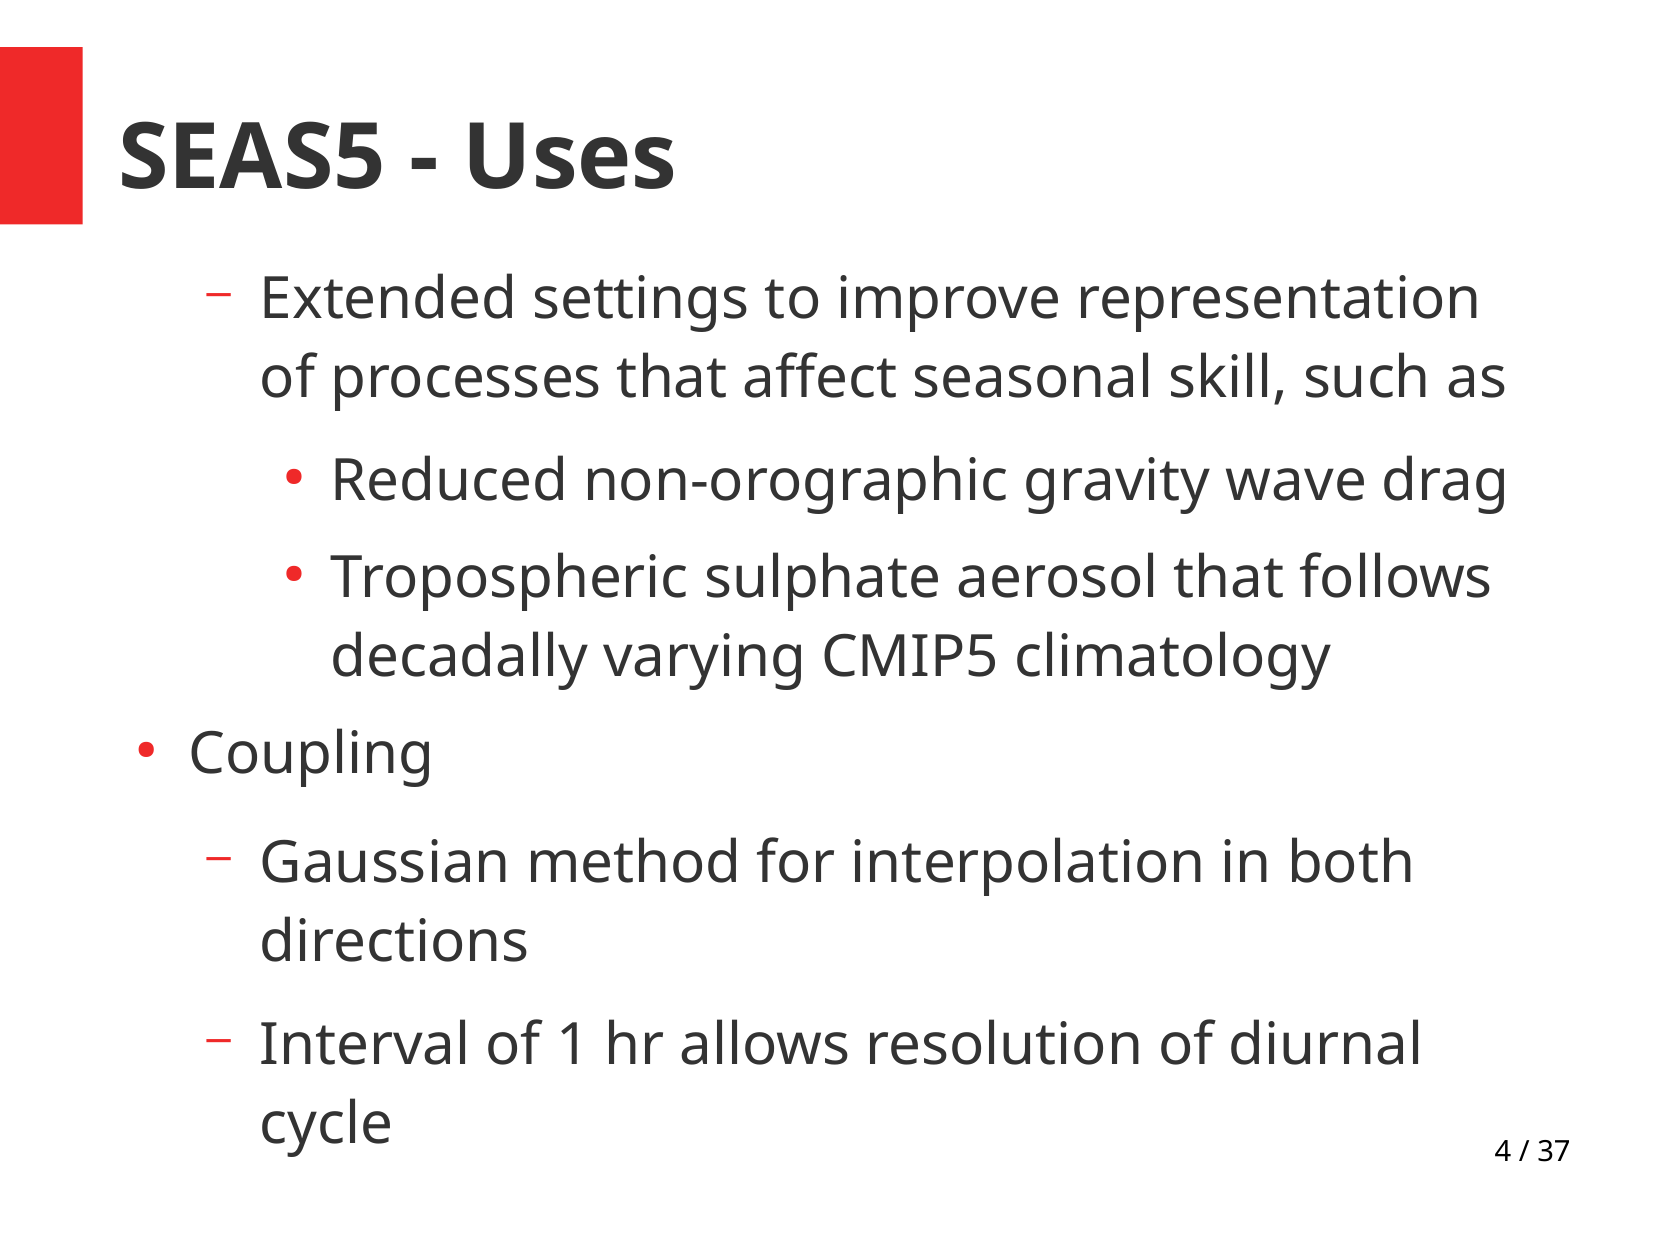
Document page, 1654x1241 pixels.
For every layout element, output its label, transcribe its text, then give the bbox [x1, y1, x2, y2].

list Extended settings to improve representation of processes that affect seasonal skill, such as Reduced non-orographic gravity wave drag Tropospheric sulphate aerosol that follows decadally varying CMIP5 climatology Coupling Gaussian method for interpolation in both directions Interval of 1 hr allows resolution of diurnal cycle [118, 256, 1536, 976]
title SEAS5 - Uses [118, 49, 1571, 257]
